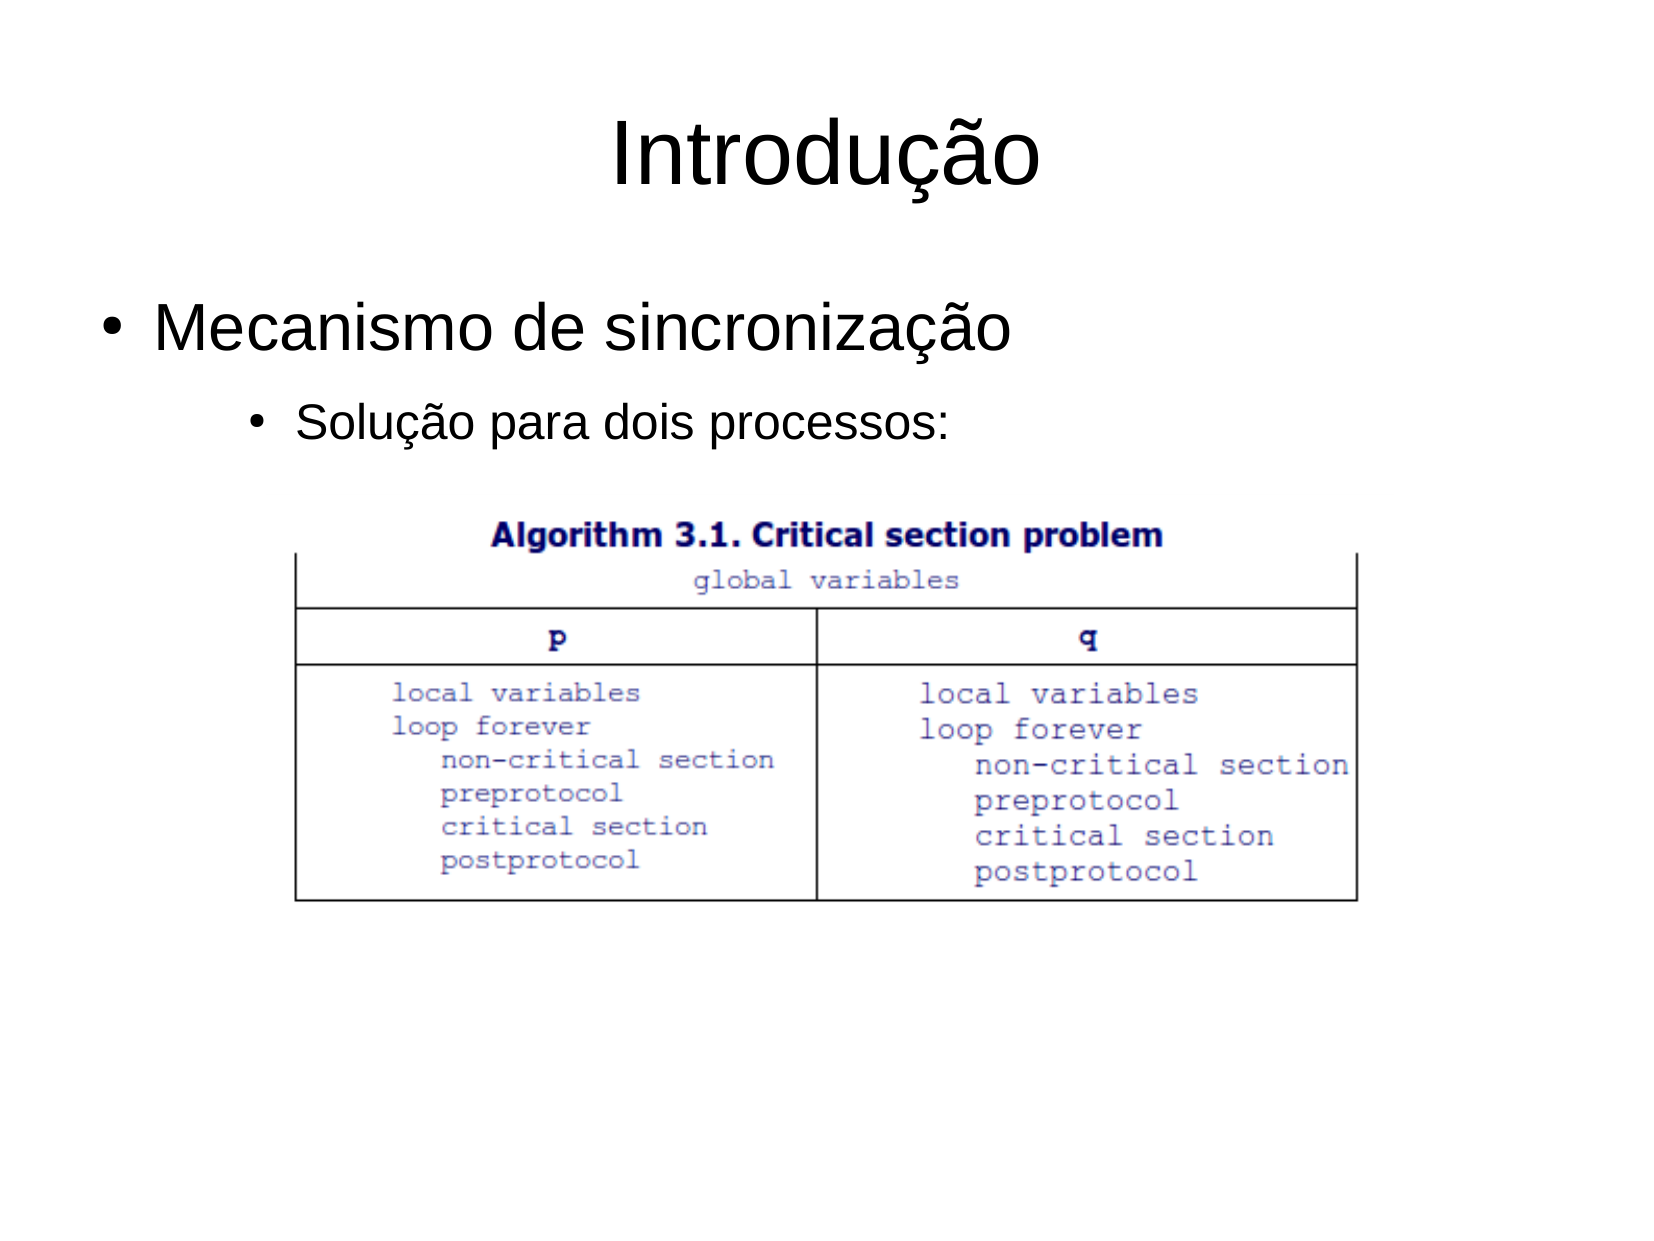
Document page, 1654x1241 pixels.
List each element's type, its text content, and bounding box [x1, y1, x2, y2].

picture [266, 493, 1394, 925]
title Introdução [82, 49, 1571, 257]
list Mecanismo de sincronização Solução para dois processos: [82, 290, 1538, 1010]
